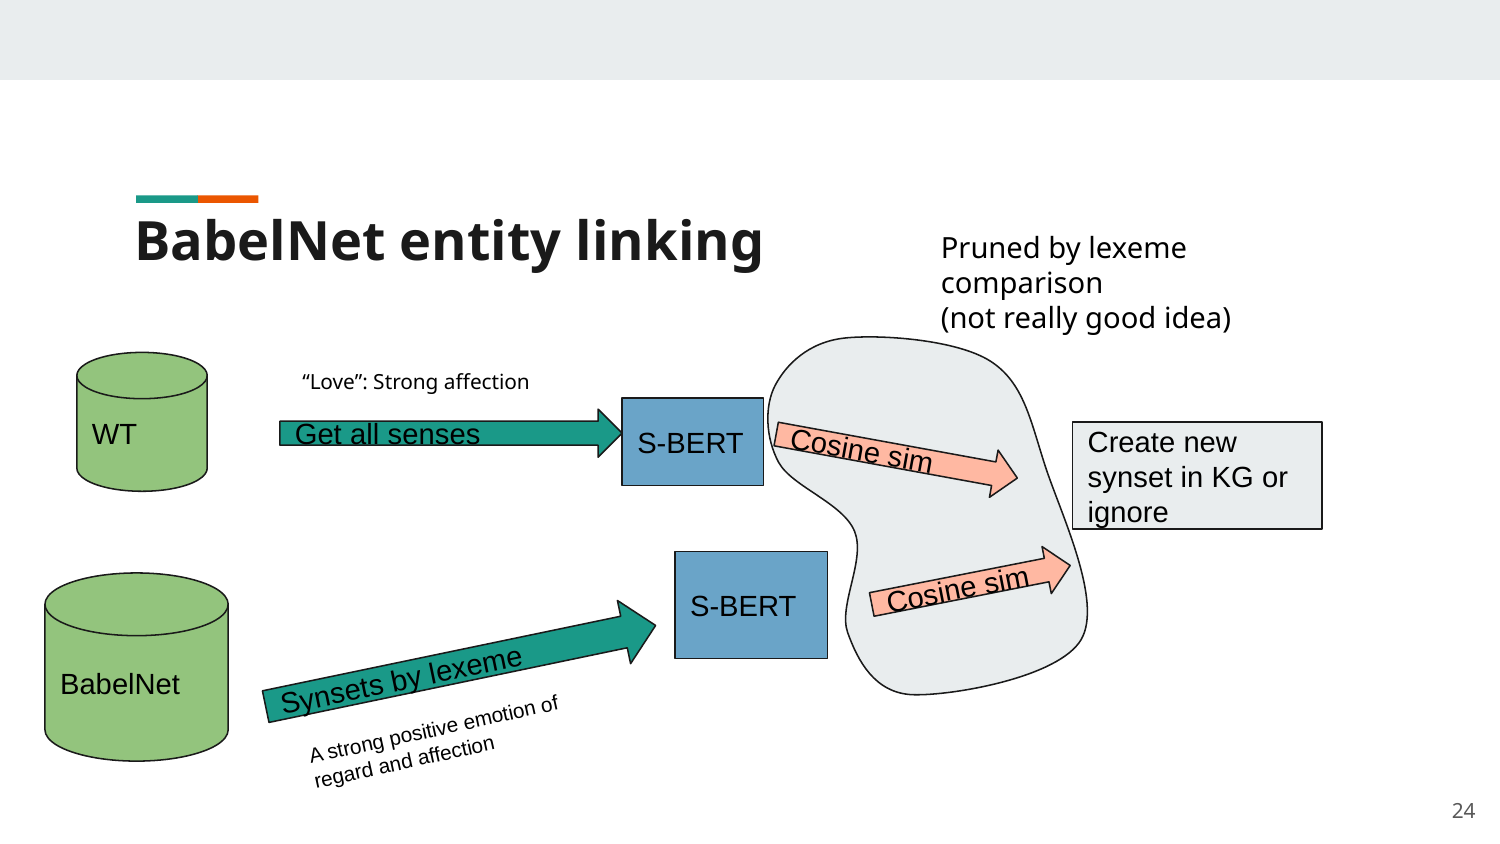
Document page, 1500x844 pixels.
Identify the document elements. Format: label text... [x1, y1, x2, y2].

text_box S-BERT [674, 551, 828, 659]
text_box “Love”: Strong affection [287, 353, 599, 402]
text_box BabelNet [44, 572, 229, 762]
text_box [767, 336, 1088, 695]
text_box Get all senses [279, 409, 623, 458]
text_box A strong positive emotion of regard and affection [288, 658, 633, 780]
title BabelNet entity linking [119, 191, 1381, 280]
text_box Cosine sim [869, 546, 1071, 617]
text_box S-BERT [622, 397, 764, 486]
text_box Synsets by lexeme [262, 600, 656, 723]
slide_number <number> [1400, 779, 1491, 844]
text_box Create new synset in KG or ignore [1072, 421, 1322, 529]
text_box WT [76, 352, 208, 492]
text_box Pruned by lexeme comparison (not really good idea) [925, 214, 1365, 280]
text_box Cosine sim [774, 422, 1018, 498]
